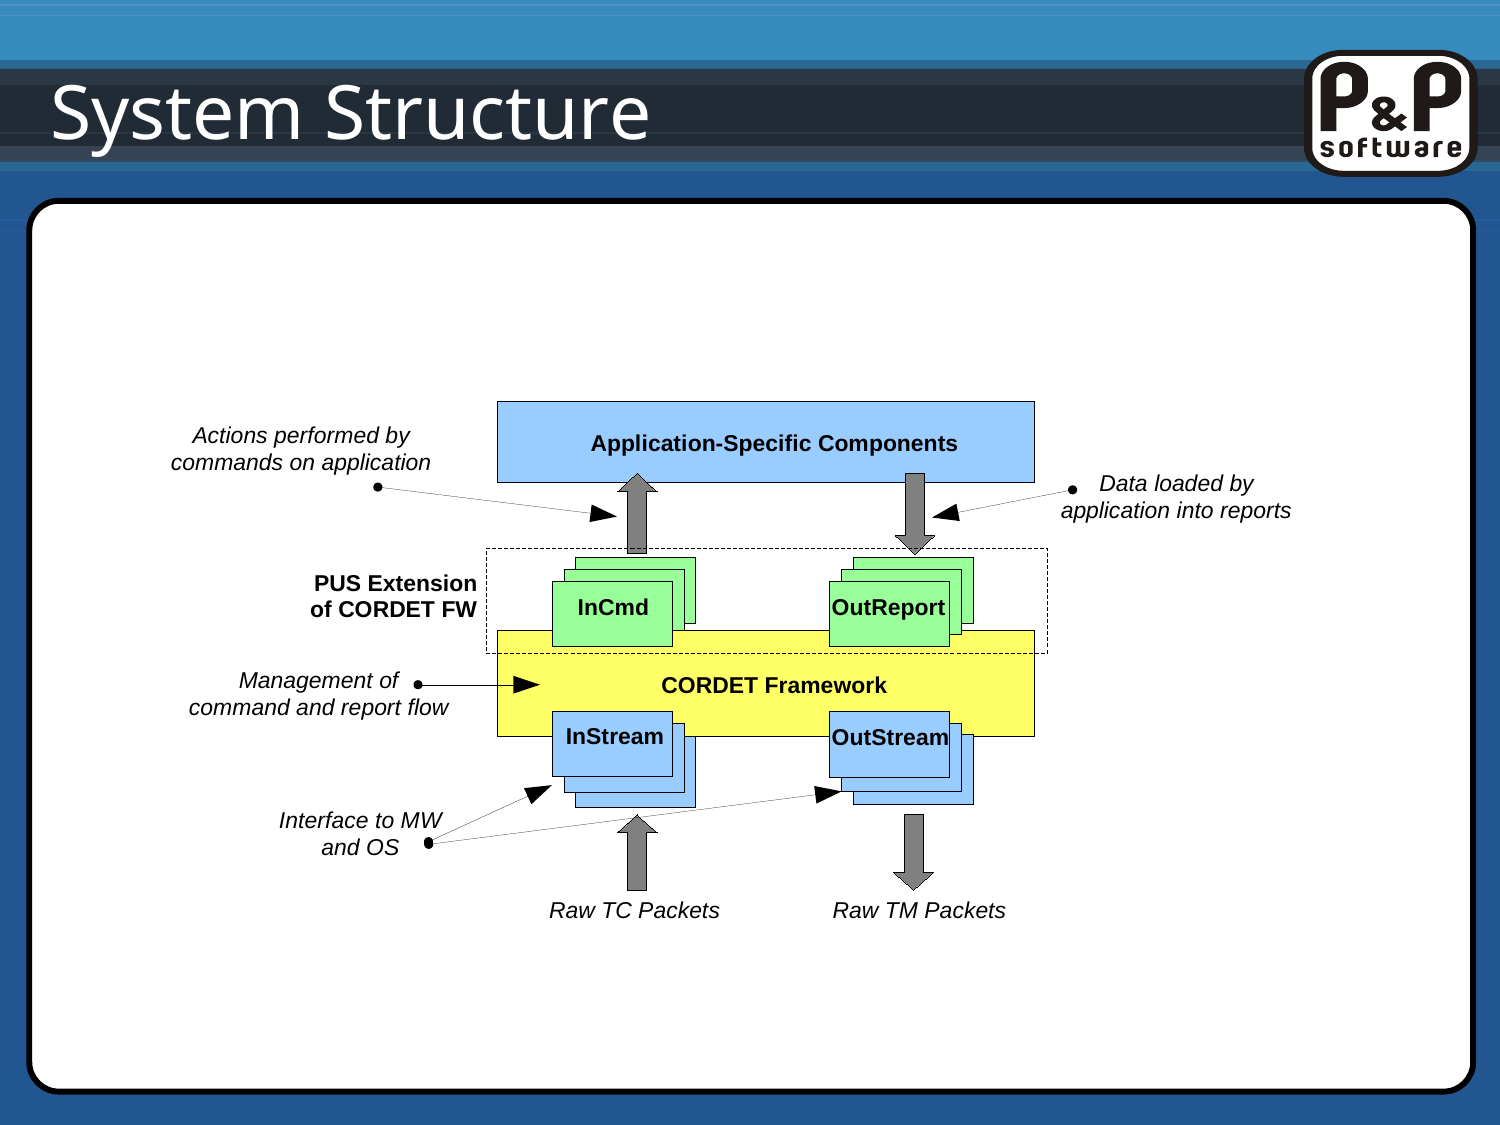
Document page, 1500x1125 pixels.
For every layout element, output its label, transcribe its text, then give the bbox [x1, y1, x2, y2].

text_box Management of command and report flow [188, 666, 449, 730]
text_box Raw TM Packets [832, 897, 1007, 934]
text_box Raw TC Packets [549, 896, 721, 934]
text_box Interface to MW and OS [279, 806, 443, 870]
text_box [617, 818, 658, 891]
text_box Data loaded by application into reports [1060, 469, 1293, 533]
text_box OutReport [831, 593, 946, 619]
title System Structure [50, 16, 1091, 204]
text_box InStream [565, 723, 665, 749]
text_box Application-Specific Components [590, 428, 959, 456]
text_box OutStream [831, 723, 950, 749]
text_box [893, 814, 934, 891]
text_box [497, 401, 1035, 555]
text_box Actions performed by commands on application [170, 422, 432, 486]
text_box CORDET Framework [661, 671, 891, 698]
text_box PUS Extension of CORDET FW [310, 569, 489, 622]
text_box [497, 557, 1035, 808]
picture [0, 0, 1500, 239]
text_box InCmd [577, 593, 650, 619]
